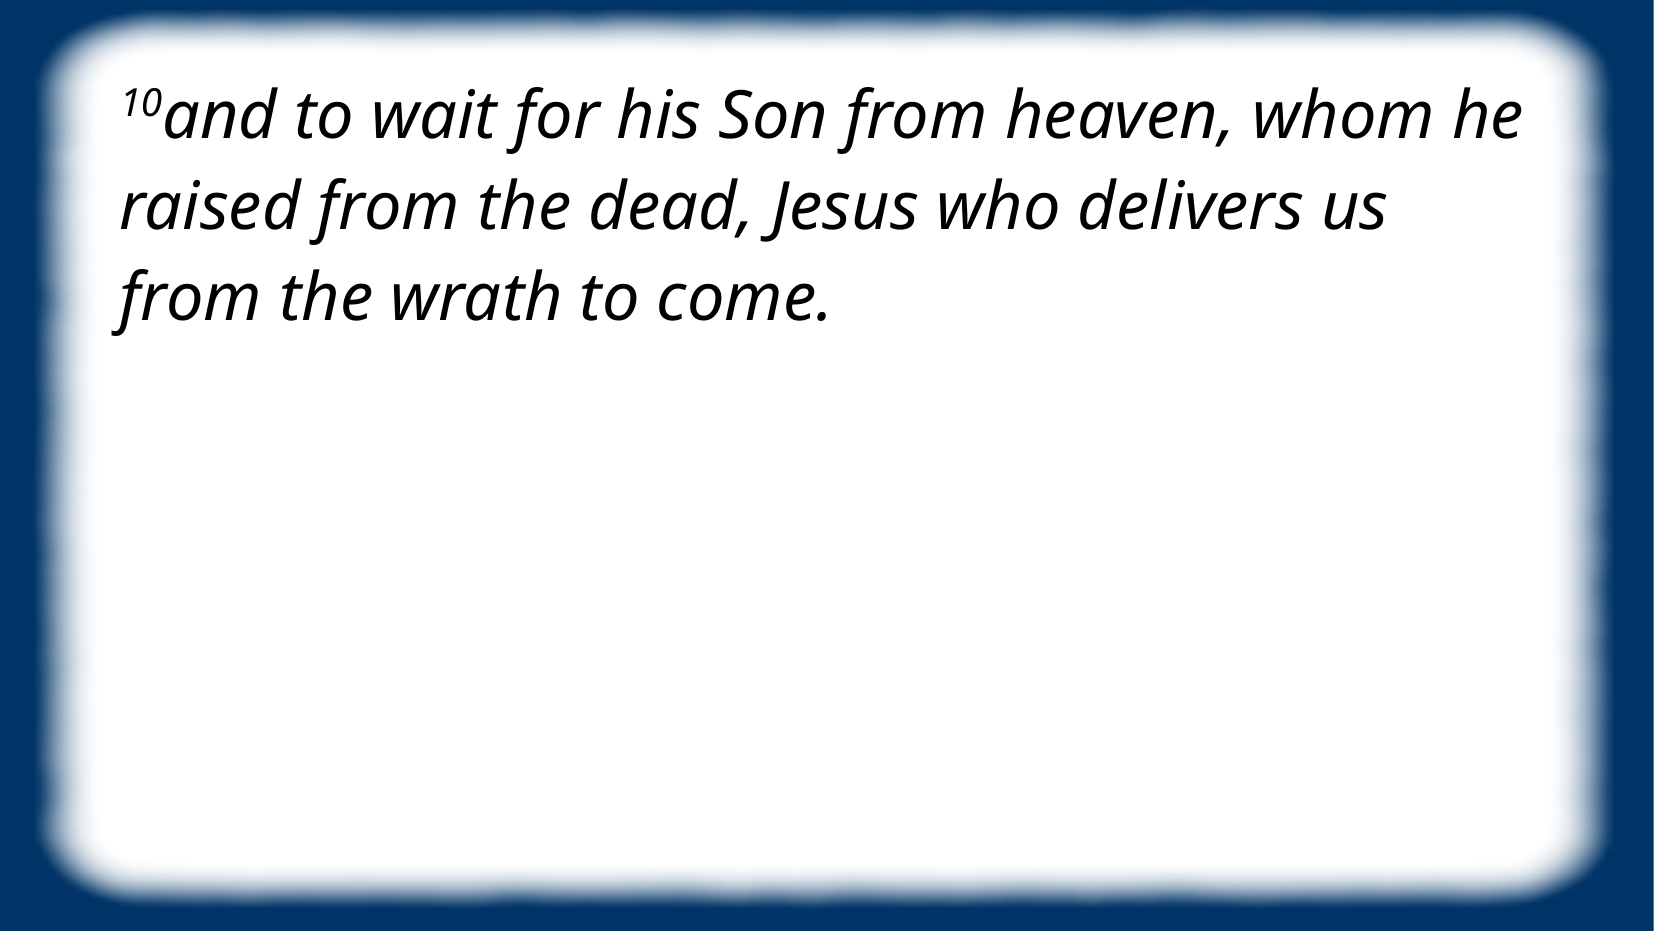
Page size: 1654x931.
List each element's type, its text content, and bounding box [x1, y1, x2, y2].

picture [0, 0, 1654, 931]
text_box 10and to wait for his Son from heaven, whom he raised from the dead, Jesus who delivers us from the wrath to come. [105, 60, 1546, 342]
